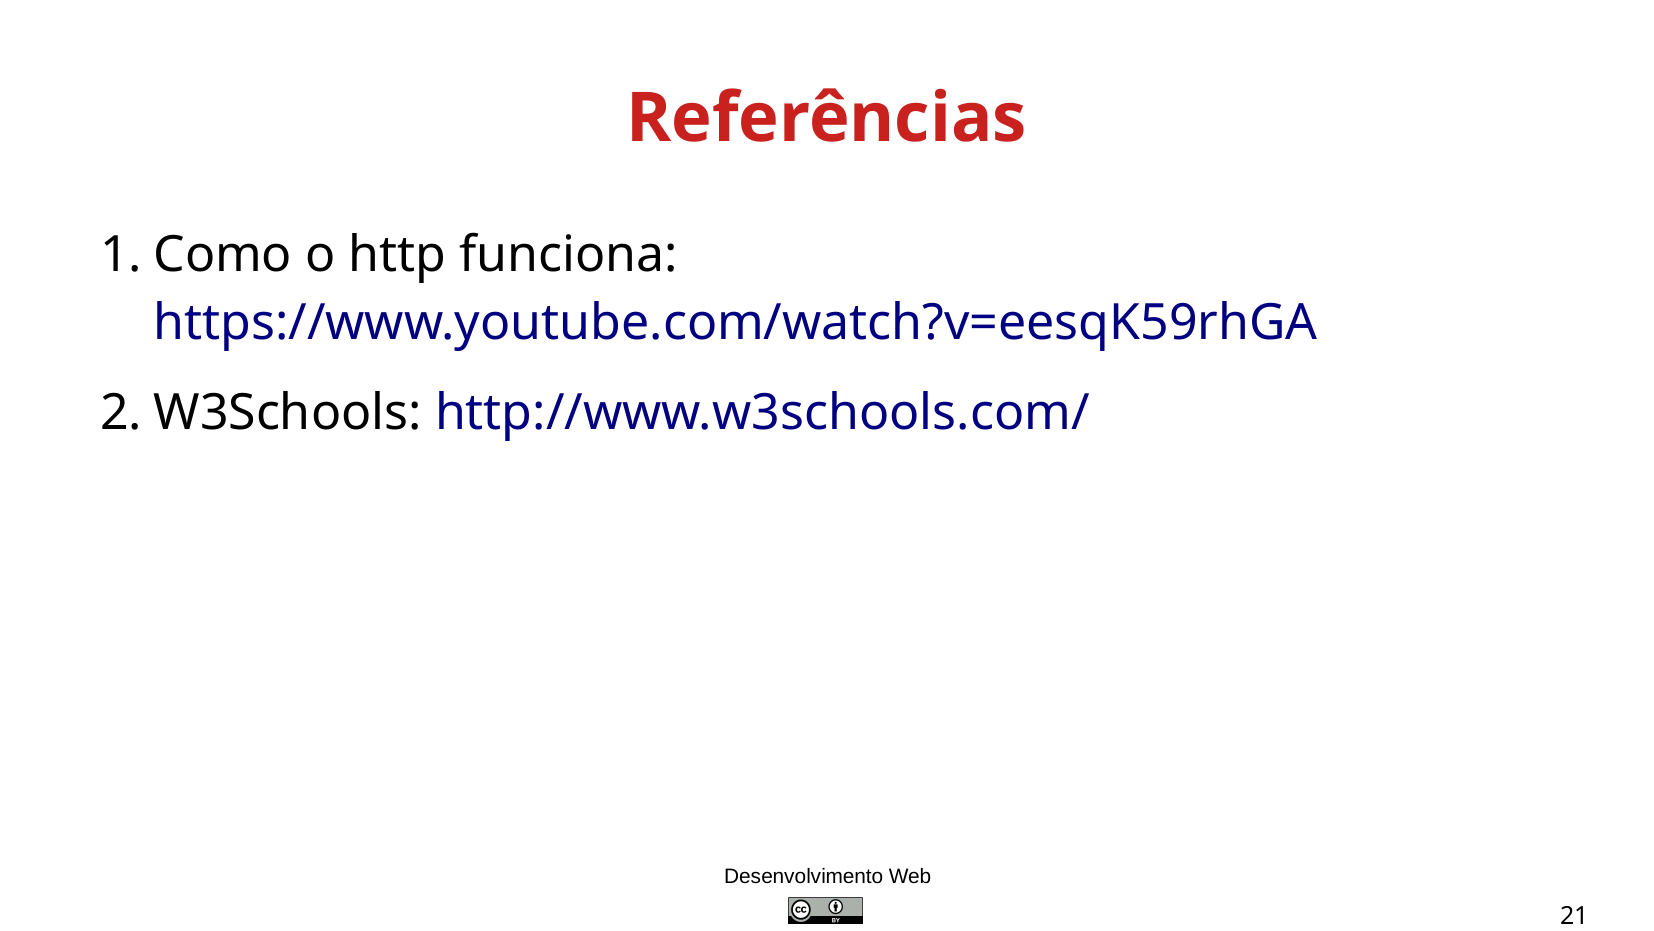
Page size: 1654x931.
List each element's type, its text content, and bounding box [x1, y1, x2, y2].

picture [788, 897, 863, 924]
list Como o http funciona: https://www.youtube.com/watch?v=eesqK59rhGA W3Schools: http://www.w3schools.com/ [82, 217, 1571, 851]
title Referências [82, 37, 1571, 193]
